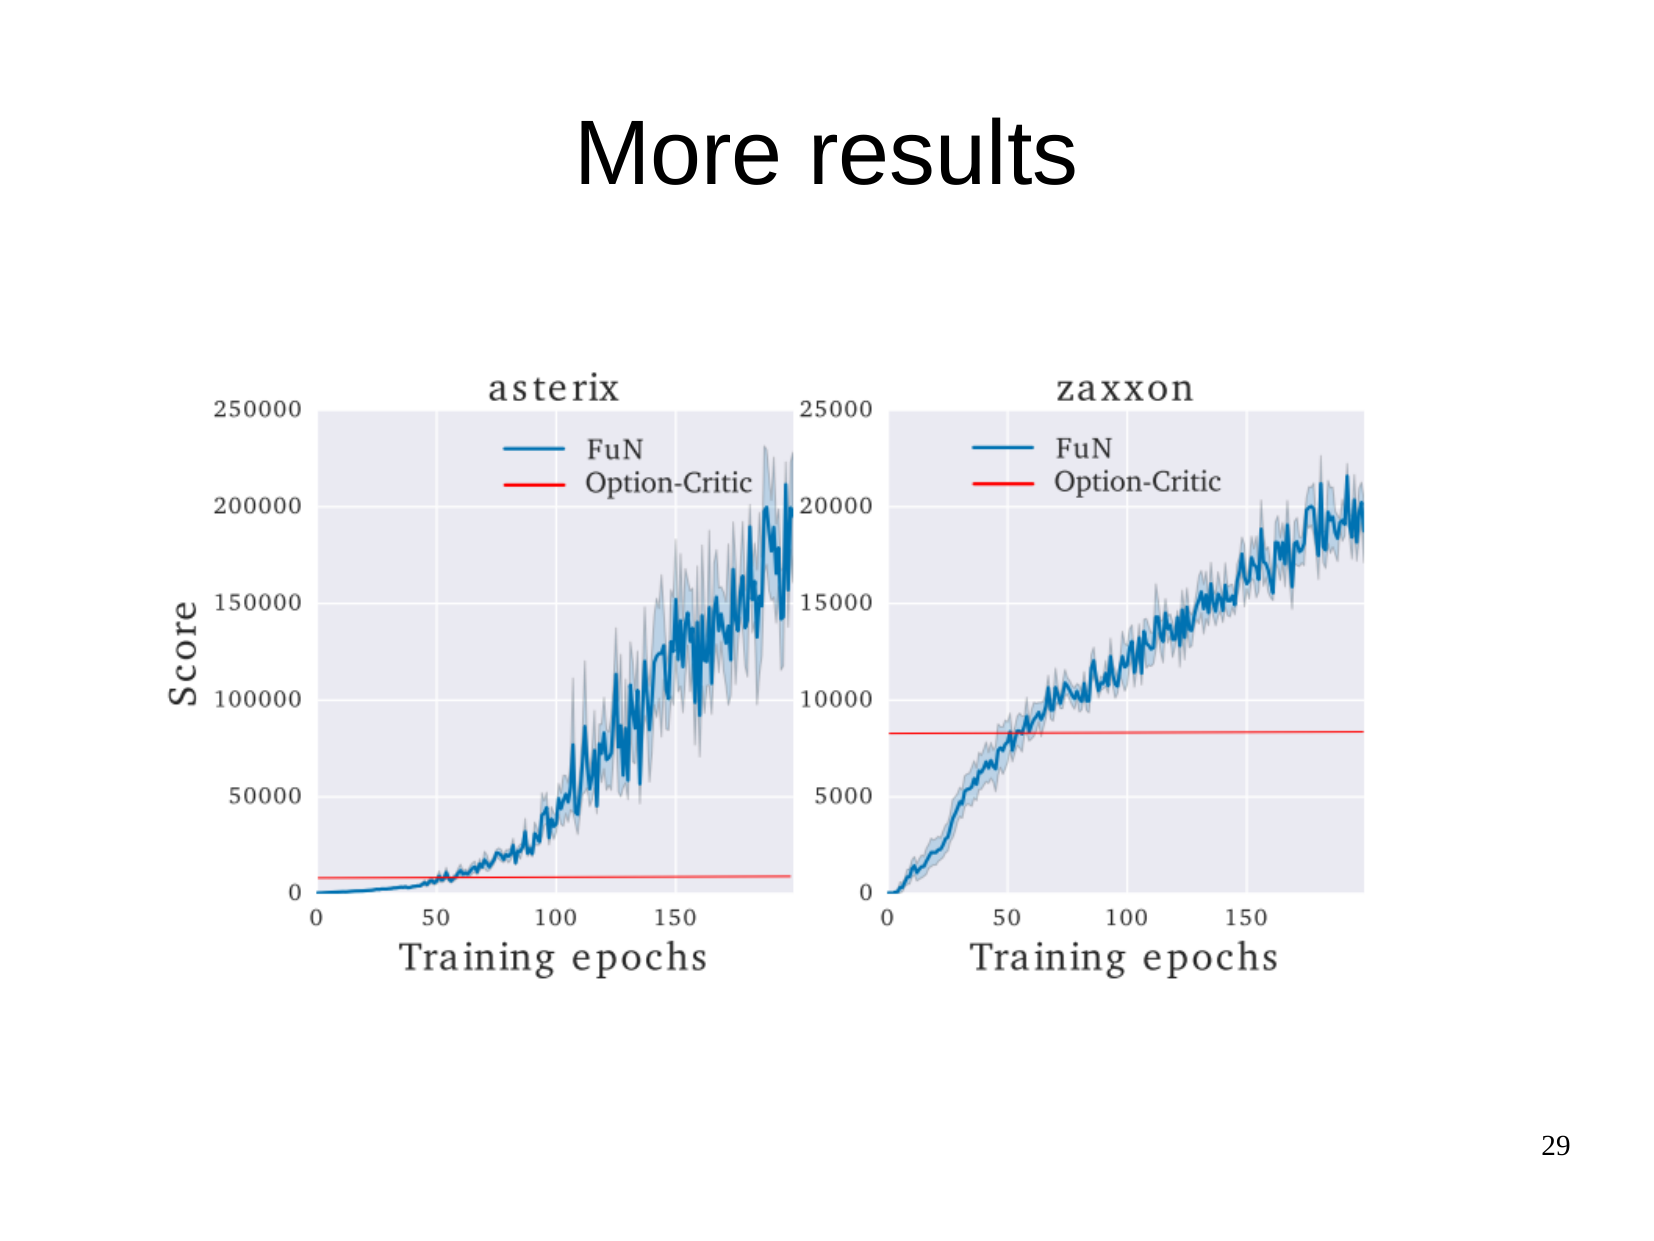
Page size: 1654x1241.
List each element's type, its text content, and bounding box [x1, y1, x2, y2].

picture [143, 343, 1405, 999]
title More results [82, 49, 1571, 257]
